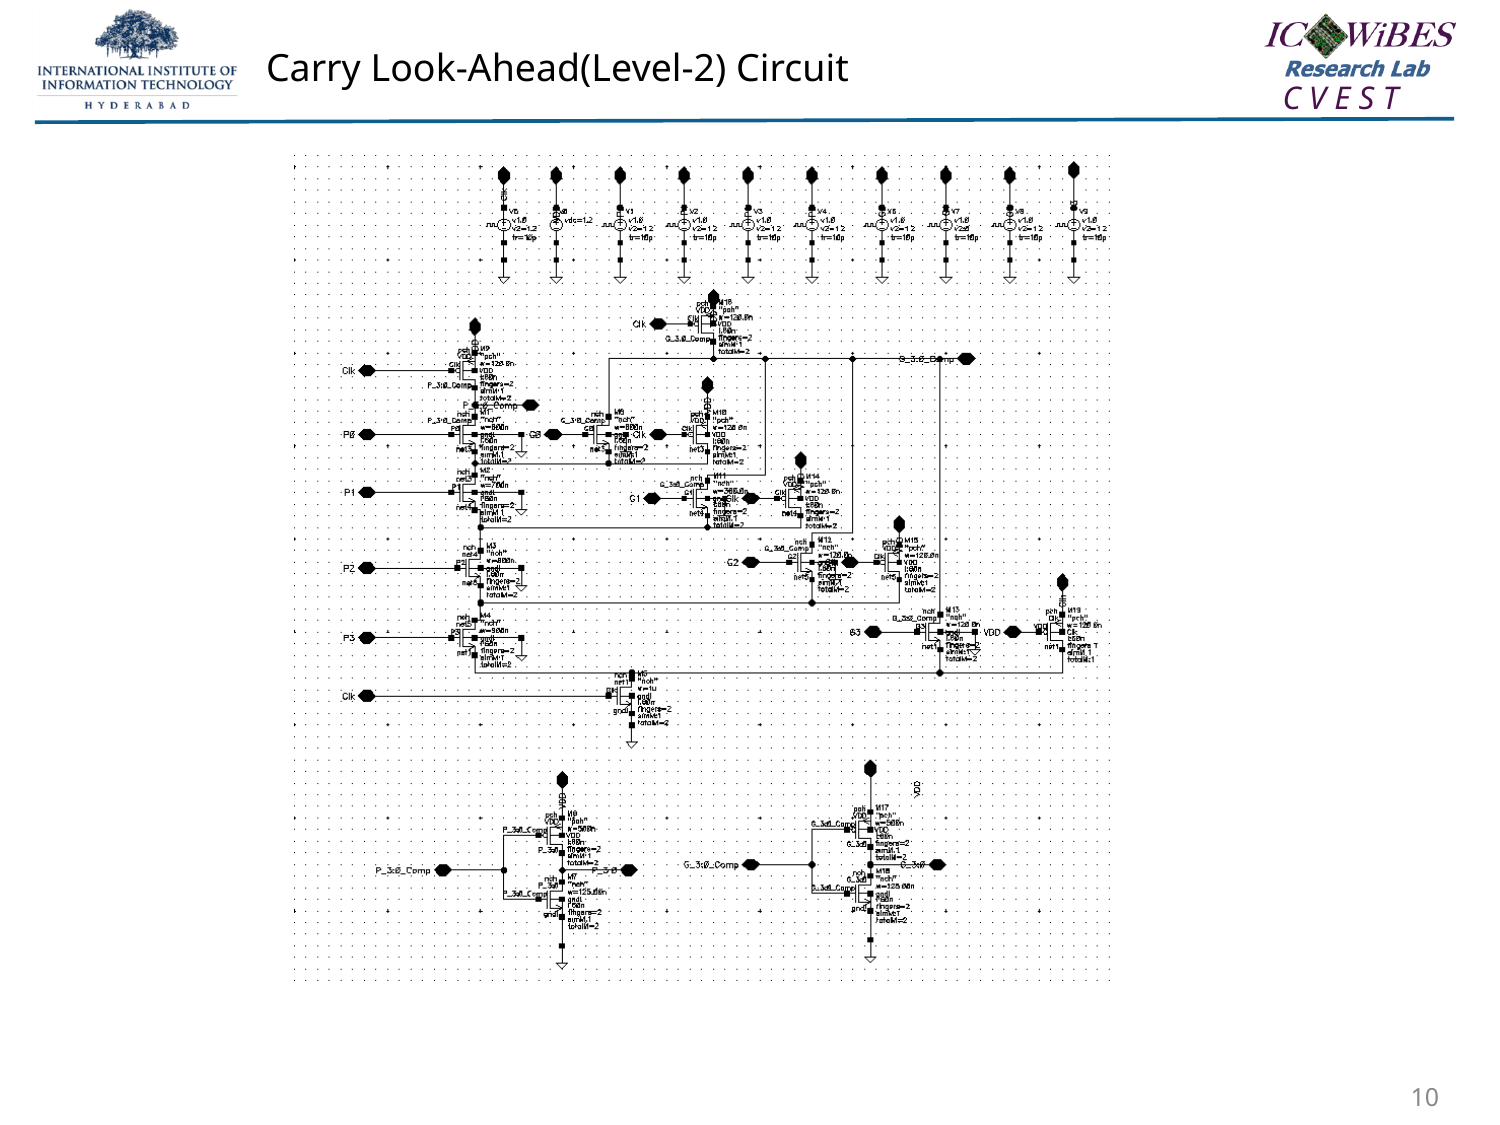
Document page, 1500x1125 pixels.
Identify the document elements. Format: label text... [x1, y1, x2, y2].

slide_number <number> [1329, 1074, 1455, 1123]
picture [1261, 12, 1458, 82]
picture [294, 155, 1120, 987]
title Carry Look-Ahead(Level-2) Circuit [251, 23, 1195, 110]
picture [31, 2, 247, 115]
